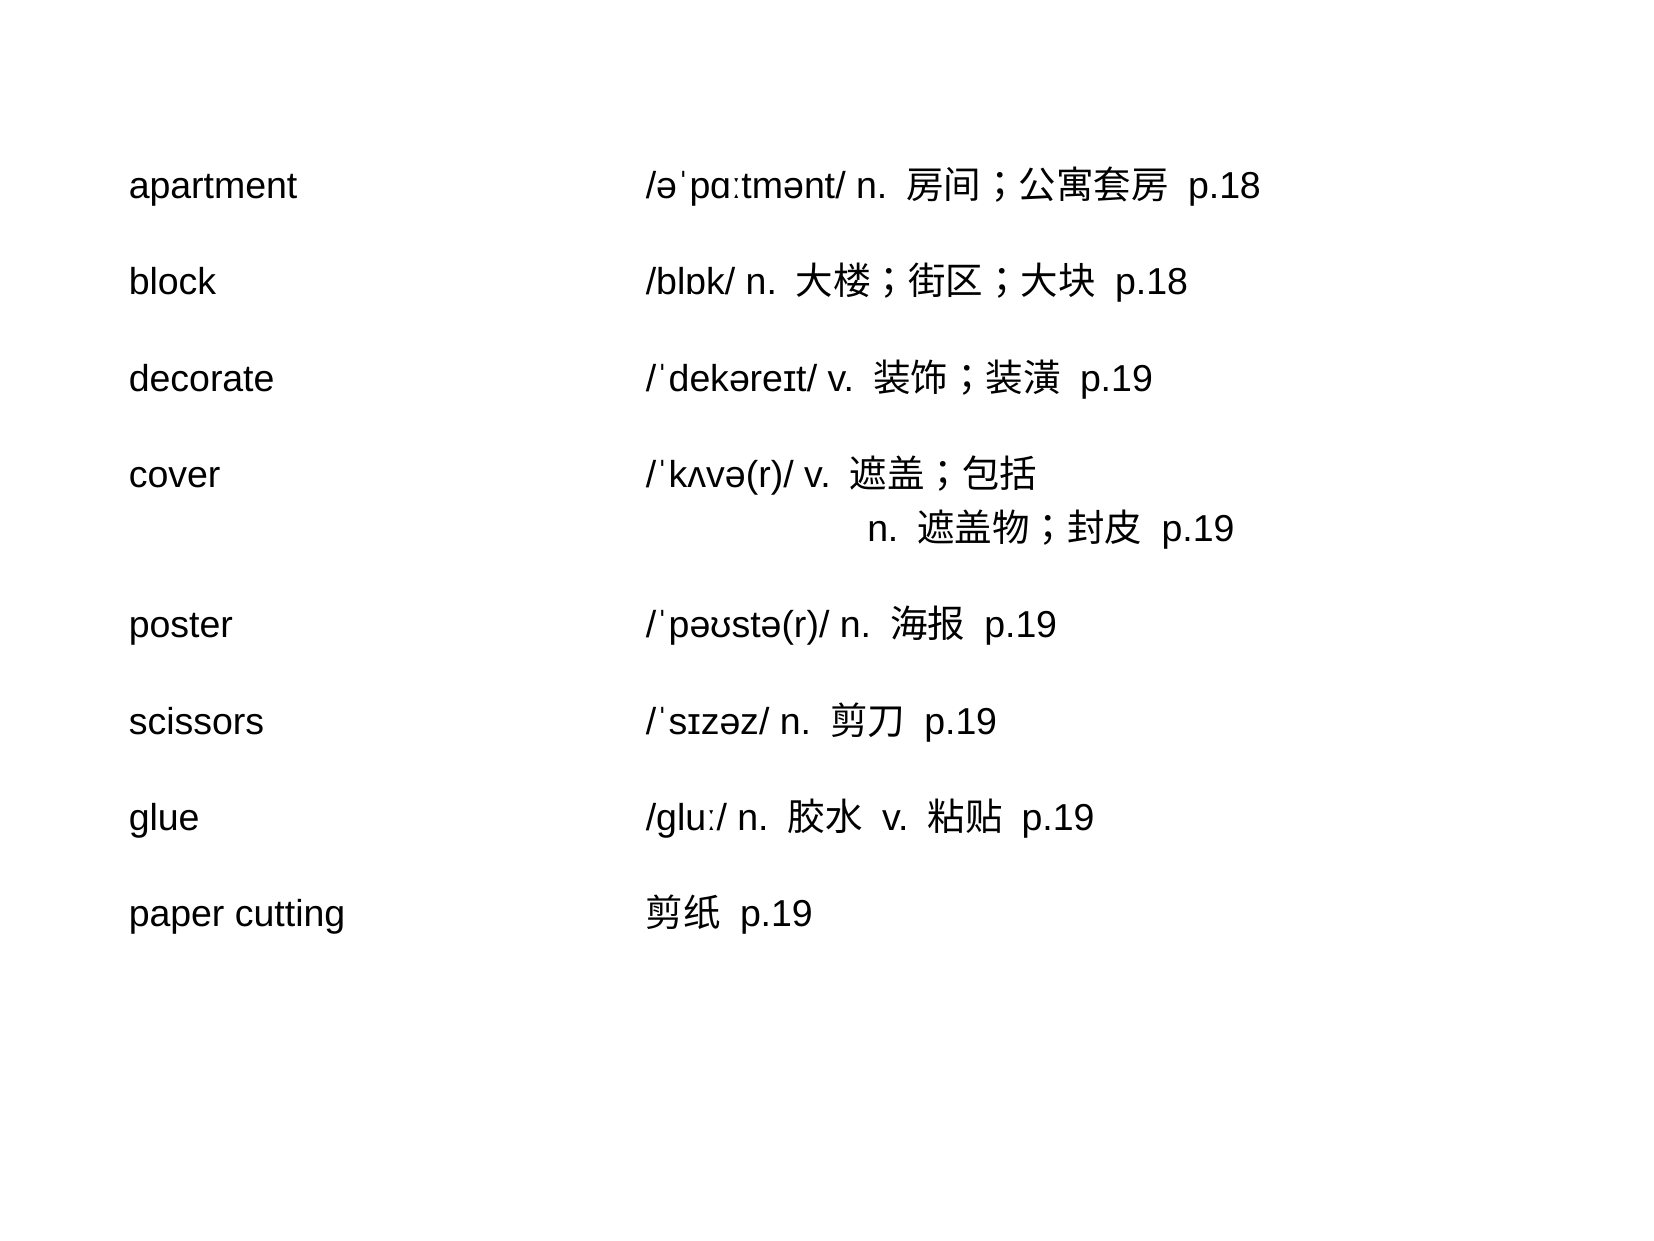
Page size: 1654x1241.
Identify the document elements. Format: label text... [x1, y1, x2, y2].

text_box apartment /əˈpɑːtmənt/ n. 房间；公寓套房 p.18 block /blɒk/ n. 大楼；街区；大块 p.18 decorate /ˈdekəreɪt/ v. 装饰；装潢 p.19 cover /ˈkʌvə(r)/ v. 遮盖；包括 n. 遮盖物；封皮 p.19 poster /ˈpəʊstə(r)/ n. 海报 p.19 scissors /ˈsɪzəz/ n. 剪刀 p.19 glue /ɡluː/ n. 胶水 v. 粘贴 p.19 paper cutting 剪纸 p.19 [114, 147, 1506, 1093]
